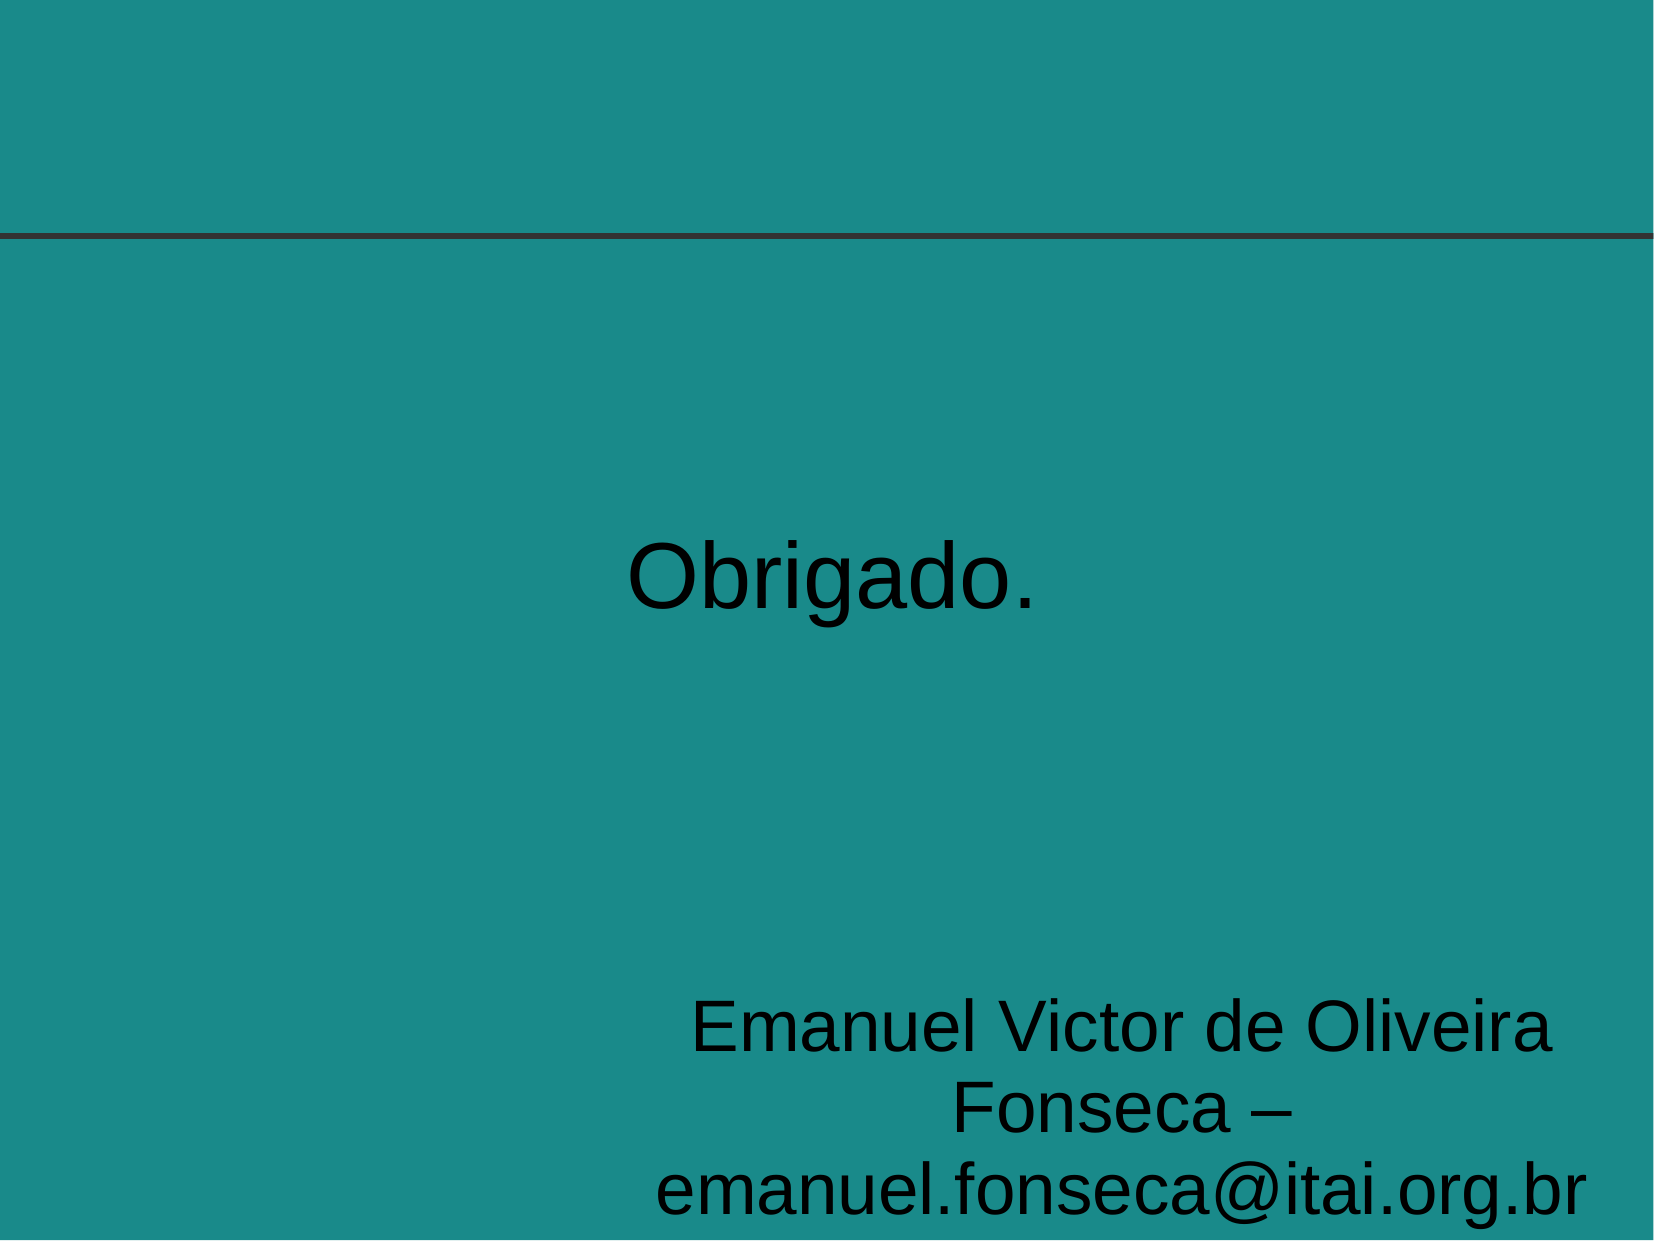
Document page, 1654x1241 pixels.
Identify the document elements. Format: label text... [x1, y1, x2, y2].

text_box Obrigado. [88, 295, 1577, 857]
text_box Emanuel Victor de Oliveira Fonseca – emanuel.fonseca@itai.org.br [649, 984, 1595, 1230]
text_box [0, 0, 1654, 233]
text_box [0, 239, 1654, 1241]
